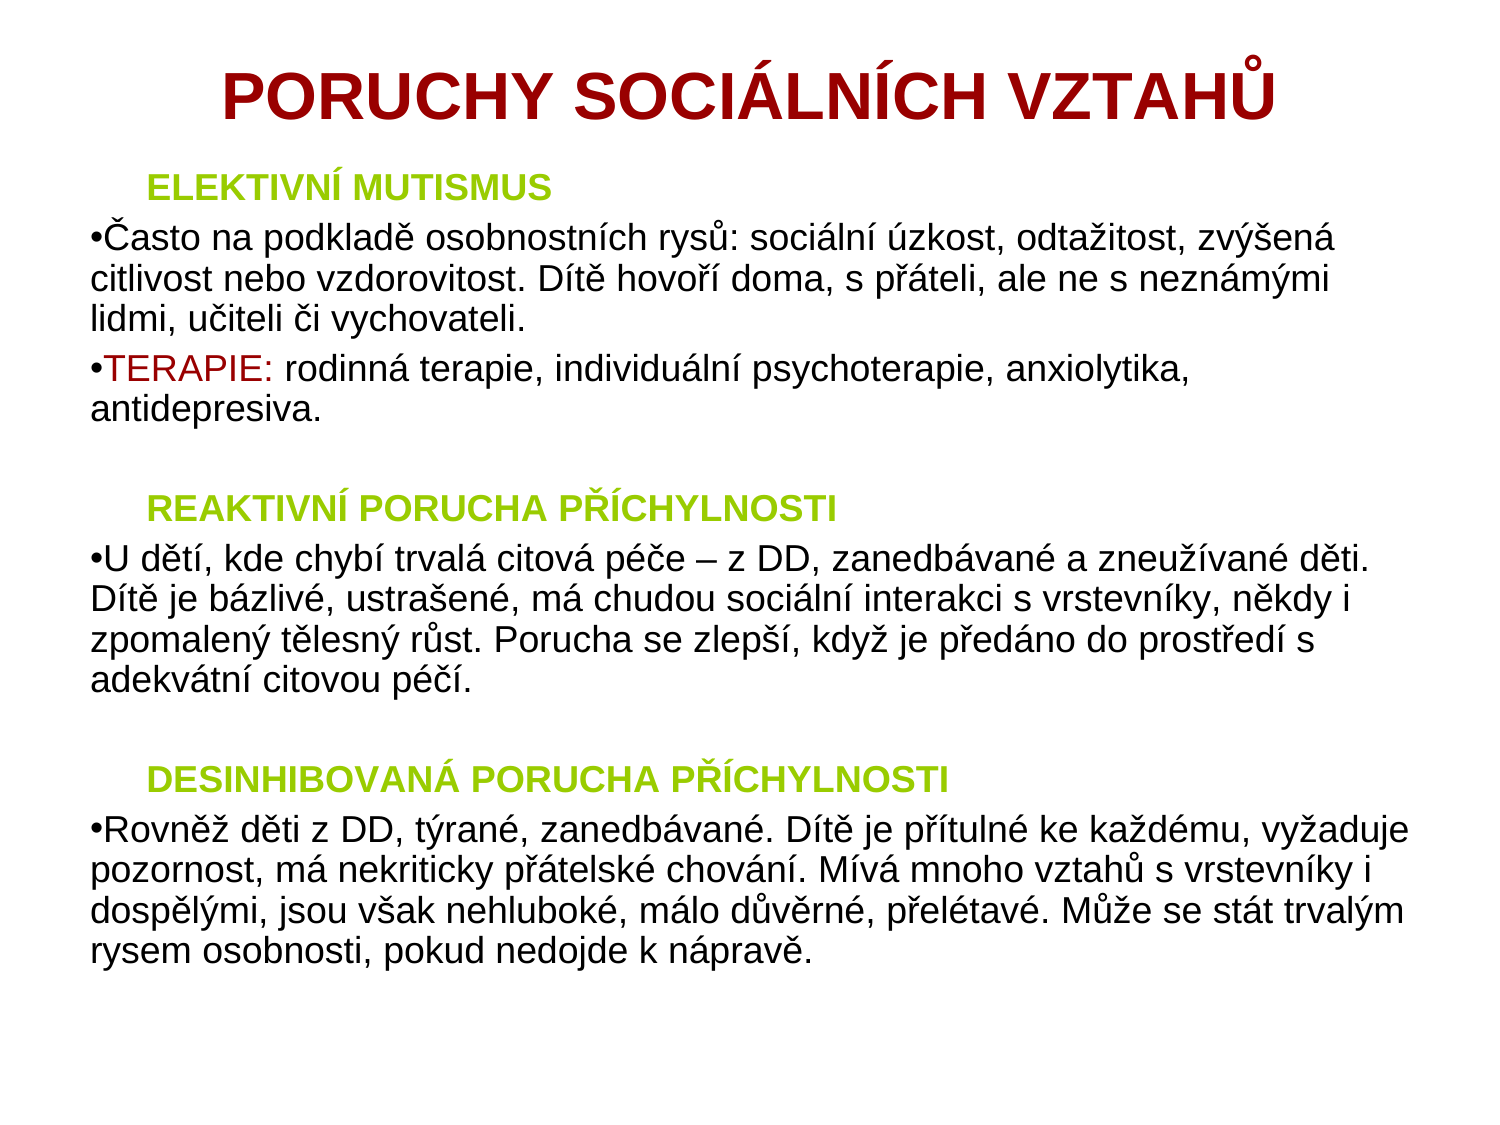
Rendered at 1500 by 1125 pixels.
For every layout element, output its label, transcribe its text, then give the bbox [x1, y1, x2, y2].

list ELEKTIVNÍ MUTISMUS Často na podkladě osobnostních rysů: sociální úzkost, odtažitost, zvýšená citlivost nebo vzdorovitost. Dítě hovoří doma, s přáteli, ale ne s neznámými lidmi, učiteli či vychovateli. TERAPIE: rodinná terapie, individuální psychoterapie, anxiolytika, antidepresiva. REAKTIVNÍ PORUCHA PŘÍCHYLNOSTI U dětí, kde chybí trvalá citová péče – z DD, zanedbávané a zneužívané děti. Dítě je bázlivé, ustrašené, má chudou sociální interakci s vrstevníky, někdy i zpomalený tělesný růst. Porucha se zlepší, když je předáno do prostředí s adekvátní citovou péčí. DESINHIBOVANÁ PORUCHA PŘÍCHYLNOSTI Rovněž děti z DD, týrané, zanedbávané. Dítě je přítulné ke každému, vyžaduje pozornost, má nekriticky přátelské chování. Mívá mnoho vztahů s vrstevníky i dospělými, jsou však nehluboké, málo důvěrné, přelétavé. Může se stát trvalým rysem osobnosti, pokud nedojde k nápravě. [75, 160, 1426, 1083]
title PORUCHY SOCIÁLNÍCH VZTAHŮ [75, 45, 1426, 126]
